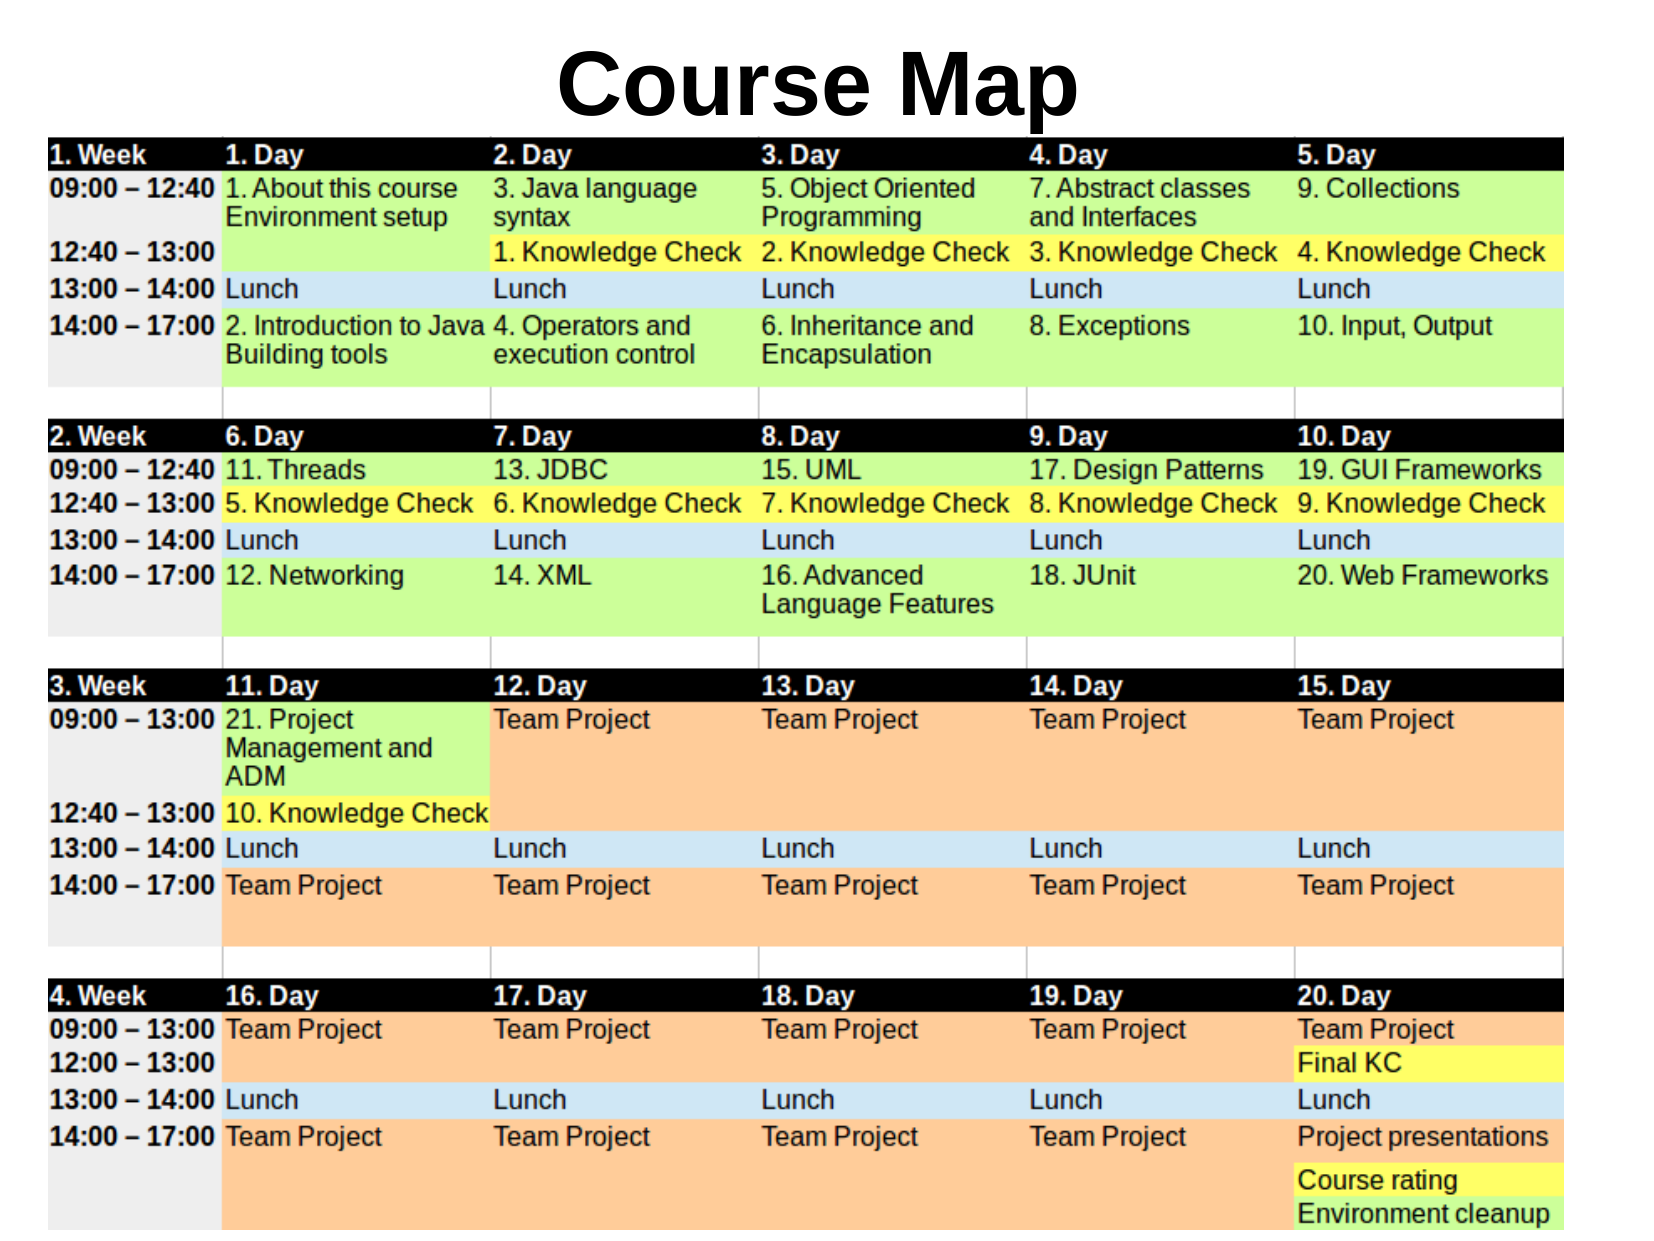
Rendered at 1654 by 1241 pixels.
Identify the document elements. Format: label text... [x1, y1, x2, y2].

picture [48, 136, 1564, 1231]
title Course Map [75, 32, 1564, 136]
